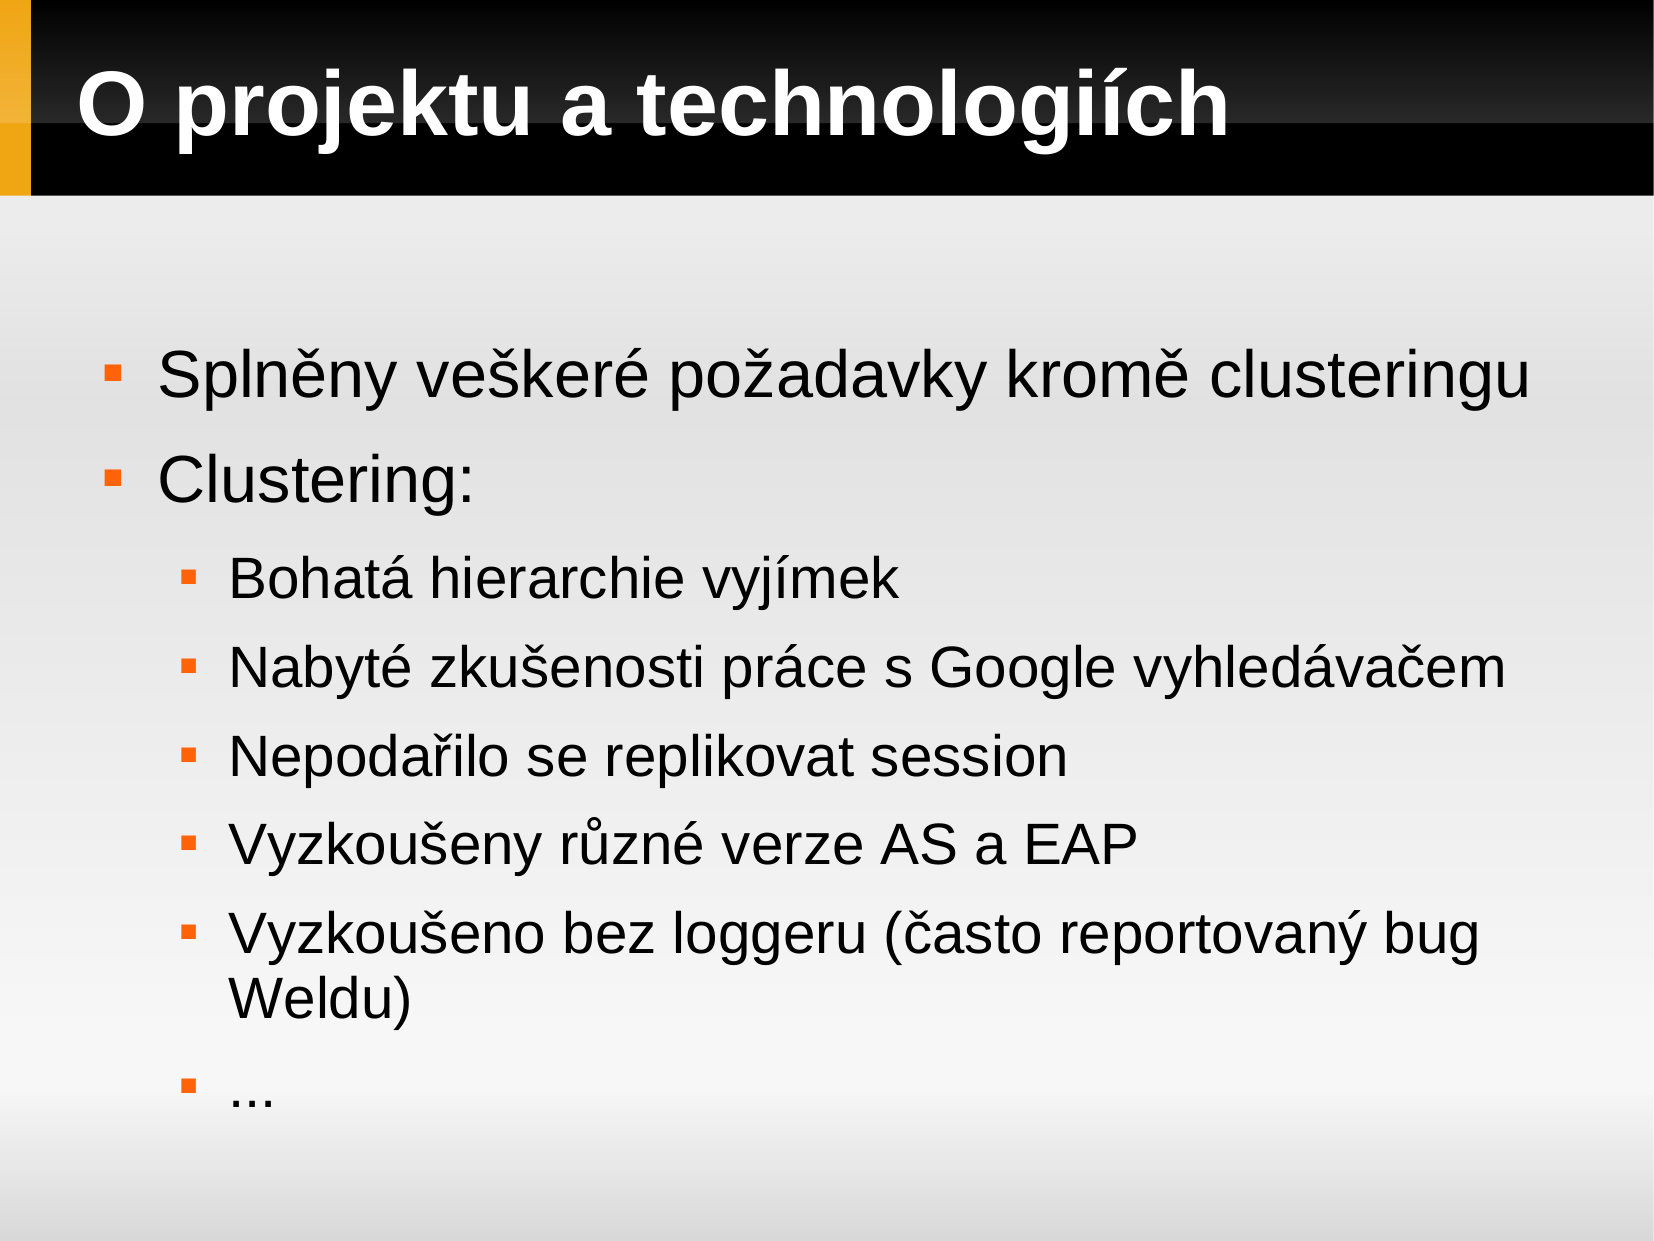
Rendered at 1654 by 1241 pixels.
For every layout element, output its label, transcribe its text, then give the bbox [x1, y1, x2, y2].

title O projektu a technologiích [76, 0, 1565, 208]
picture [0, 0, 1654, 1241]
list Splněny veškeré požadavky kromě clusteringu Clustering: Bohatá hierarchie vyjímek Nabyté zkušenosti práce s Google vyhledávačem Nepodařilo se replikovat session Vyzkoušeny různé verze AS a EAP Vyzkoušeno bez loggeru (často reportovaný bug Weldu) ... [86, 337, 1576, 1156]
